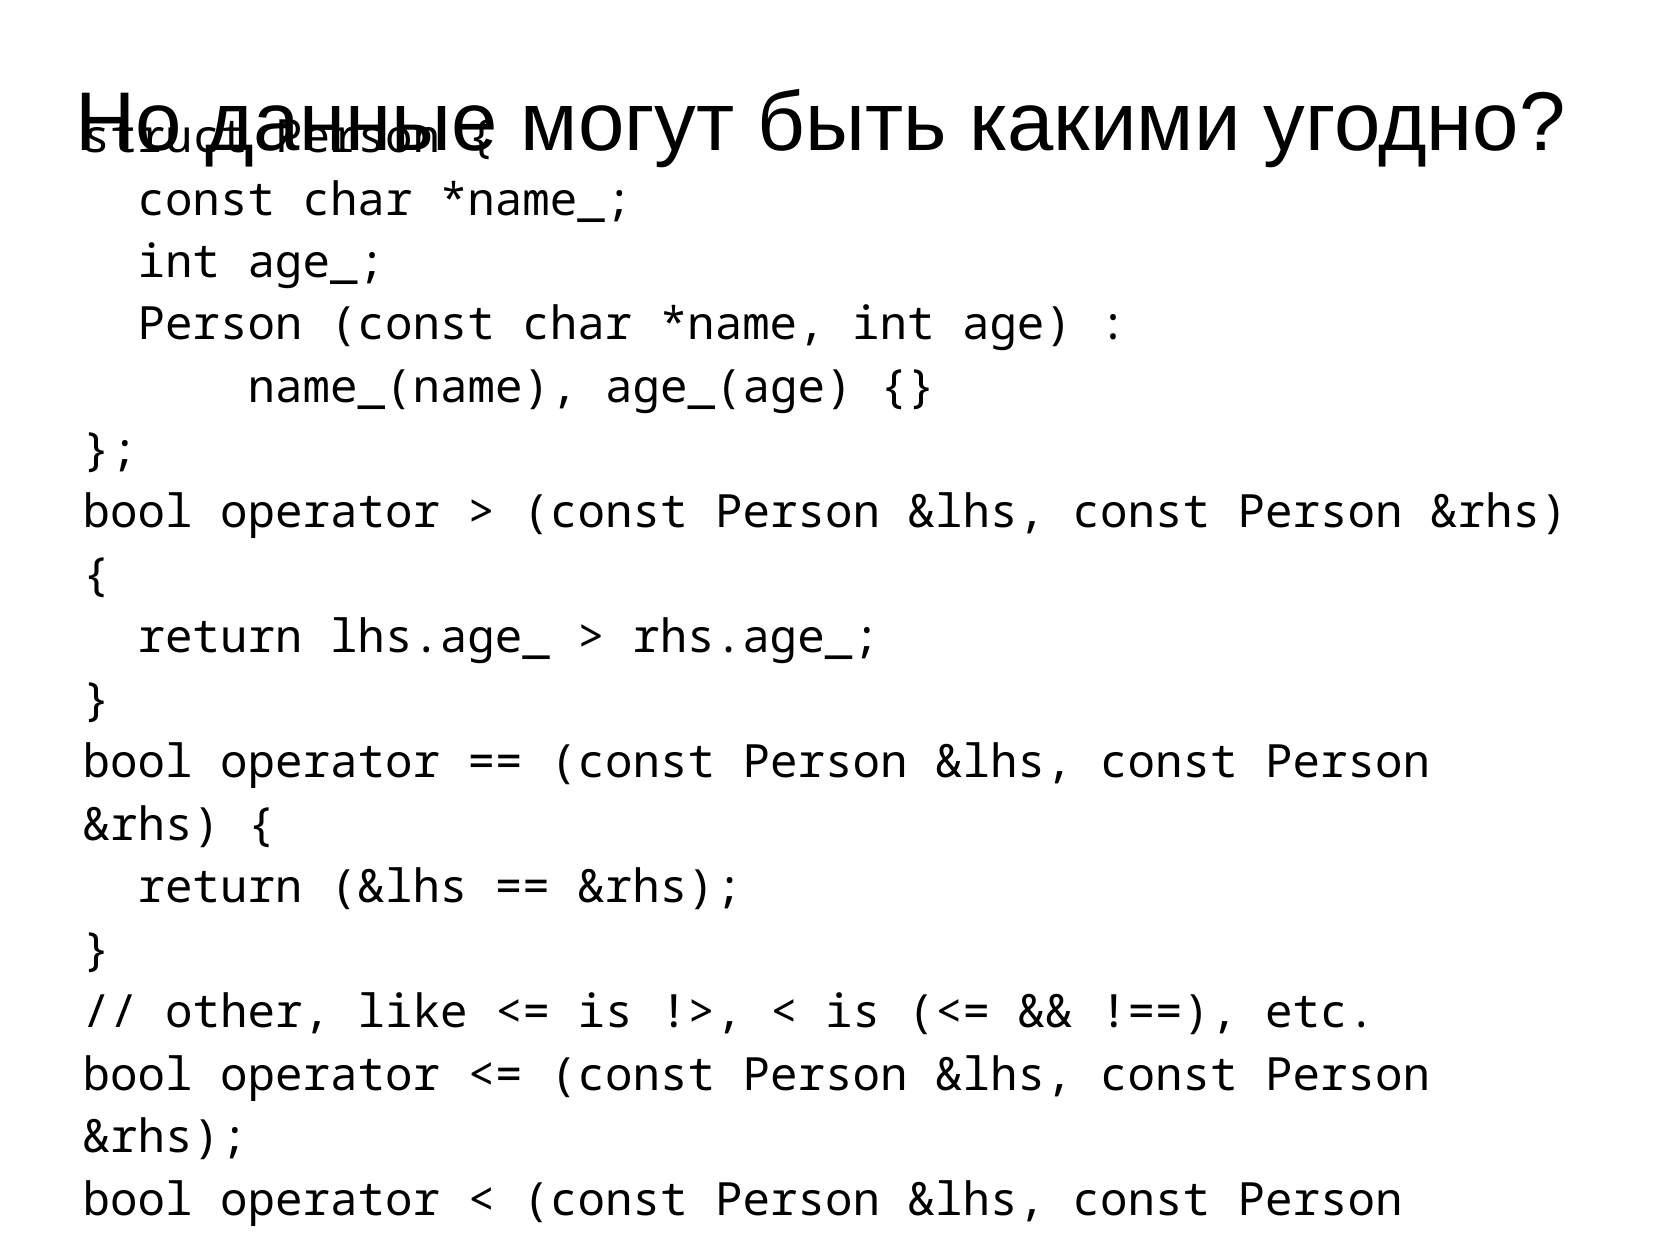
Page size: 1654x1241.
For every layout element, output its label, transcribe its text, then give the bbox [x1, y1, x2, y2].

subtitle struct Person { const char *name_; int age_; Person (const char *name, int age) : name_(name), age_(age) {} }; bool operator > (const Person &lhs, const Person &rhs) { return lhs.age_ > rhs.age_; } bool operator == (const Person &lhs, const Person &rhs) { return (&lhs == &rhs); } // other, like <= is !>, < is (<= && !==), etc. bool operator <= (const Person &lhs, const Person &rhs); bool operator < (const Person &lhs, const Person &rhs); [82, 210, 1571, 1185]
title Но данные могут быть какими угодно? [60, 17, 1583, 226]
